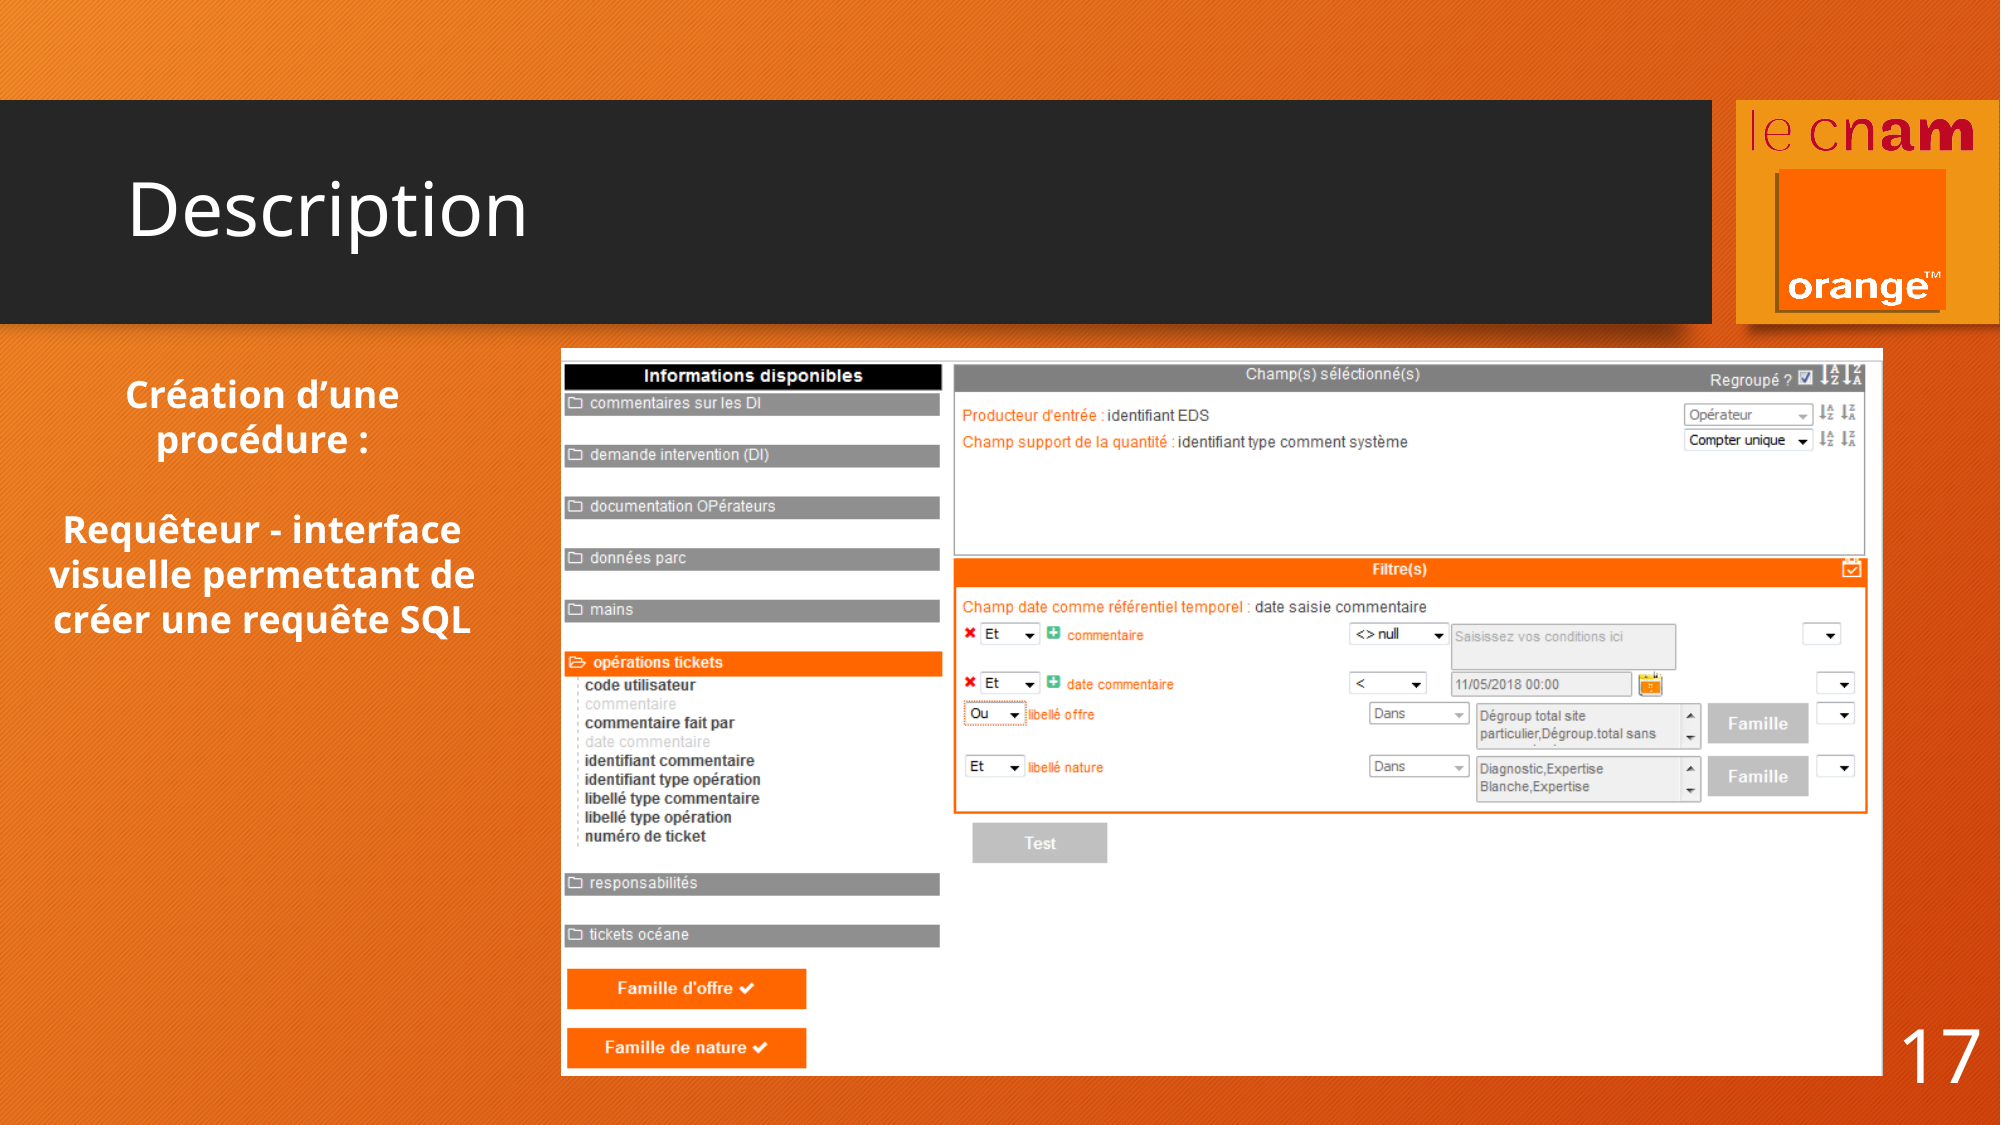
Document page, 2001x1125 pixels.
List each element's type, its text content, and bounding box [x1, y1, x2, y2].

text_box Création d’une procédure : Requêteur - interface visuelle permettant de créer une requête SQL [33, 363, 561, 651]
title Description [111, 123, 1689, 301]
picture [1752, 110, 1973, 151]
picture [1779, 169, 1946, 310]
picture [561, 348, 1883, 1076]
text_box [1882, 970, 2000, 1125]
